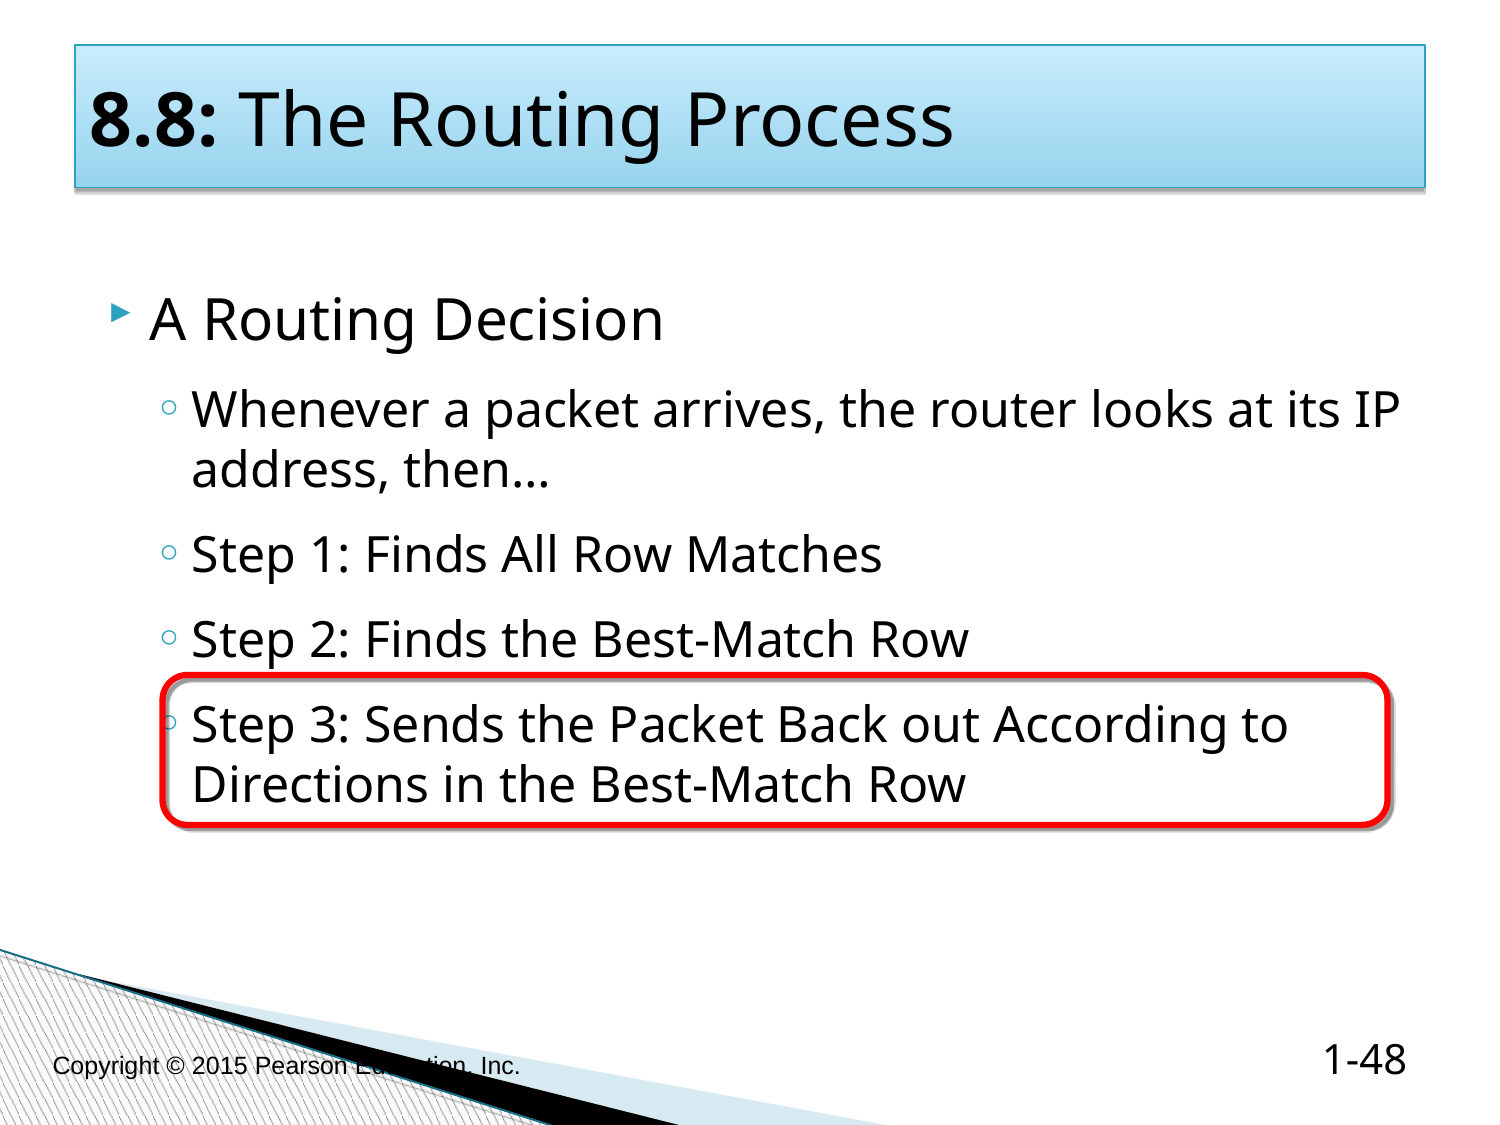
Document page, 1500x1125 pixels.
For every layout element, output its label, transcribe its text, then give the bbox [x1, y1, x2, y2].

title 8.8: The Routing Process [75, 45, 1425, 188]
footer Copyright © 2015 Pearson Education, Inc. [37, 1040, 550, 1088]
list A Routing Decision Whenever a packet arrives, the router looks at its IP address, then… Step 1: Finds All Row Matches Step 2: Finds the Best-Match Row Step 3: Sends the Packet Back out According to Directions in the Best-Match Row [75, 275, 1425, 986]
slide_number 1-<number> [1287, 1037, 1423, 1098]
picture [0, 952, 543, 1125]
